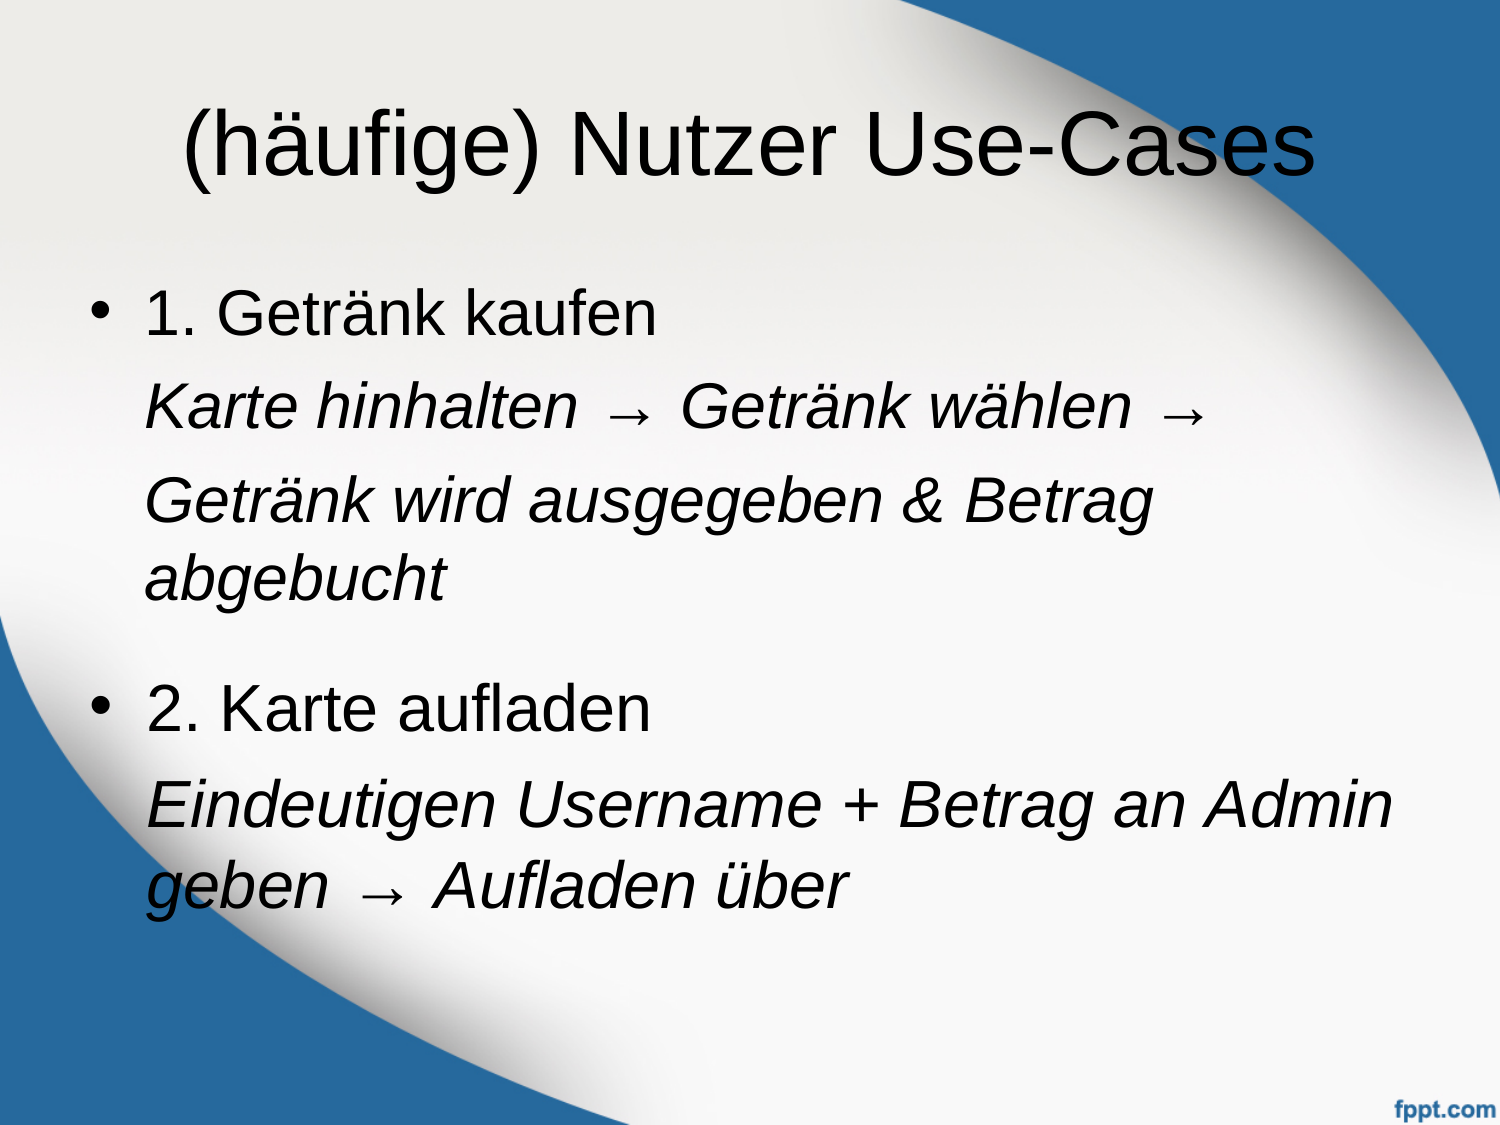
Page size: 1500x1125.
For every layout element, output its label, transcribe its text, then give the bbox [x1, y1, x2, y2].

list 1. Getränk kaufen Karte hinhalten → Getränk wählen → Getränk wird ausgegeben & Betrag abgebucht [75, 262, 1426, 623]
picture [0, 0, 1500, 1125]
list 2. Karte aufladen Eindeutigen Username + Betrag an Admin geben → Aufladen über [75, 656, 1426, 1017]
title (häufige) Nutzer Use-Cases [75, 21, 1426, 257]
